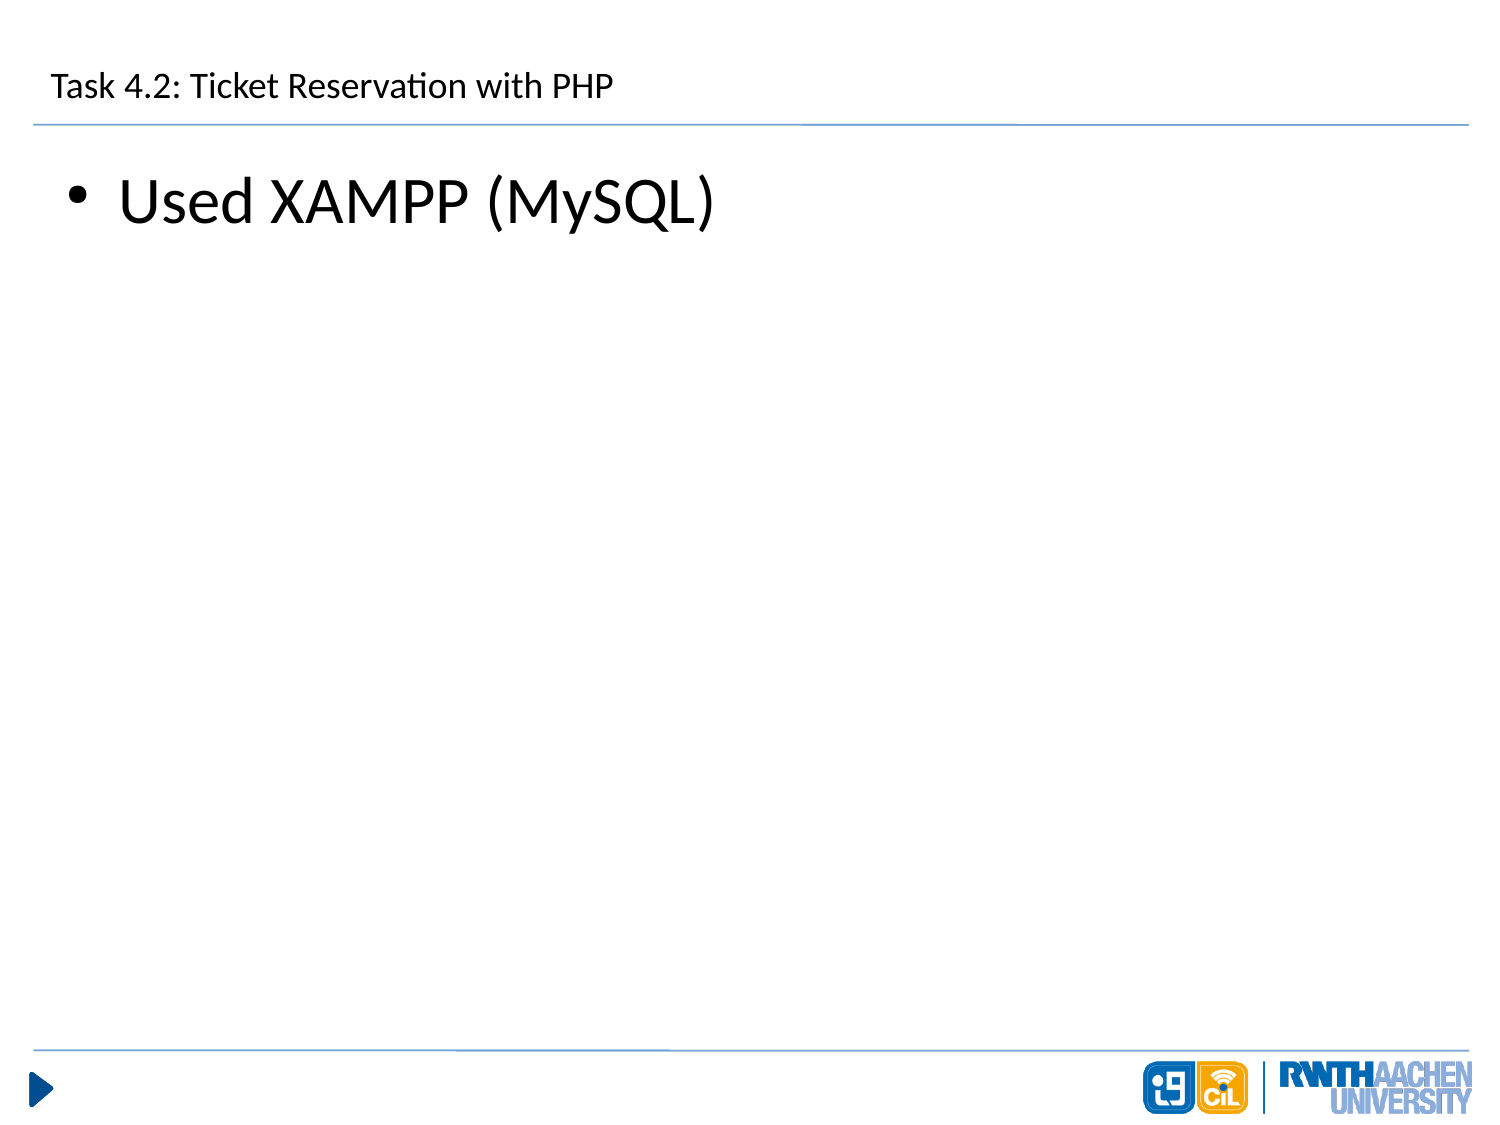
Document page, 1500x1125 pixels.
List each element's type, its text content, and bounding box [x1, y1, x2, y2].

picture [1143, 1061, 1472, 1114]
title Task 4.2: Ticket Reservation with PHP [35, 42, 1469, 125]
list Used XAMPP (MySQL) [33, 149, 1469, 572]
